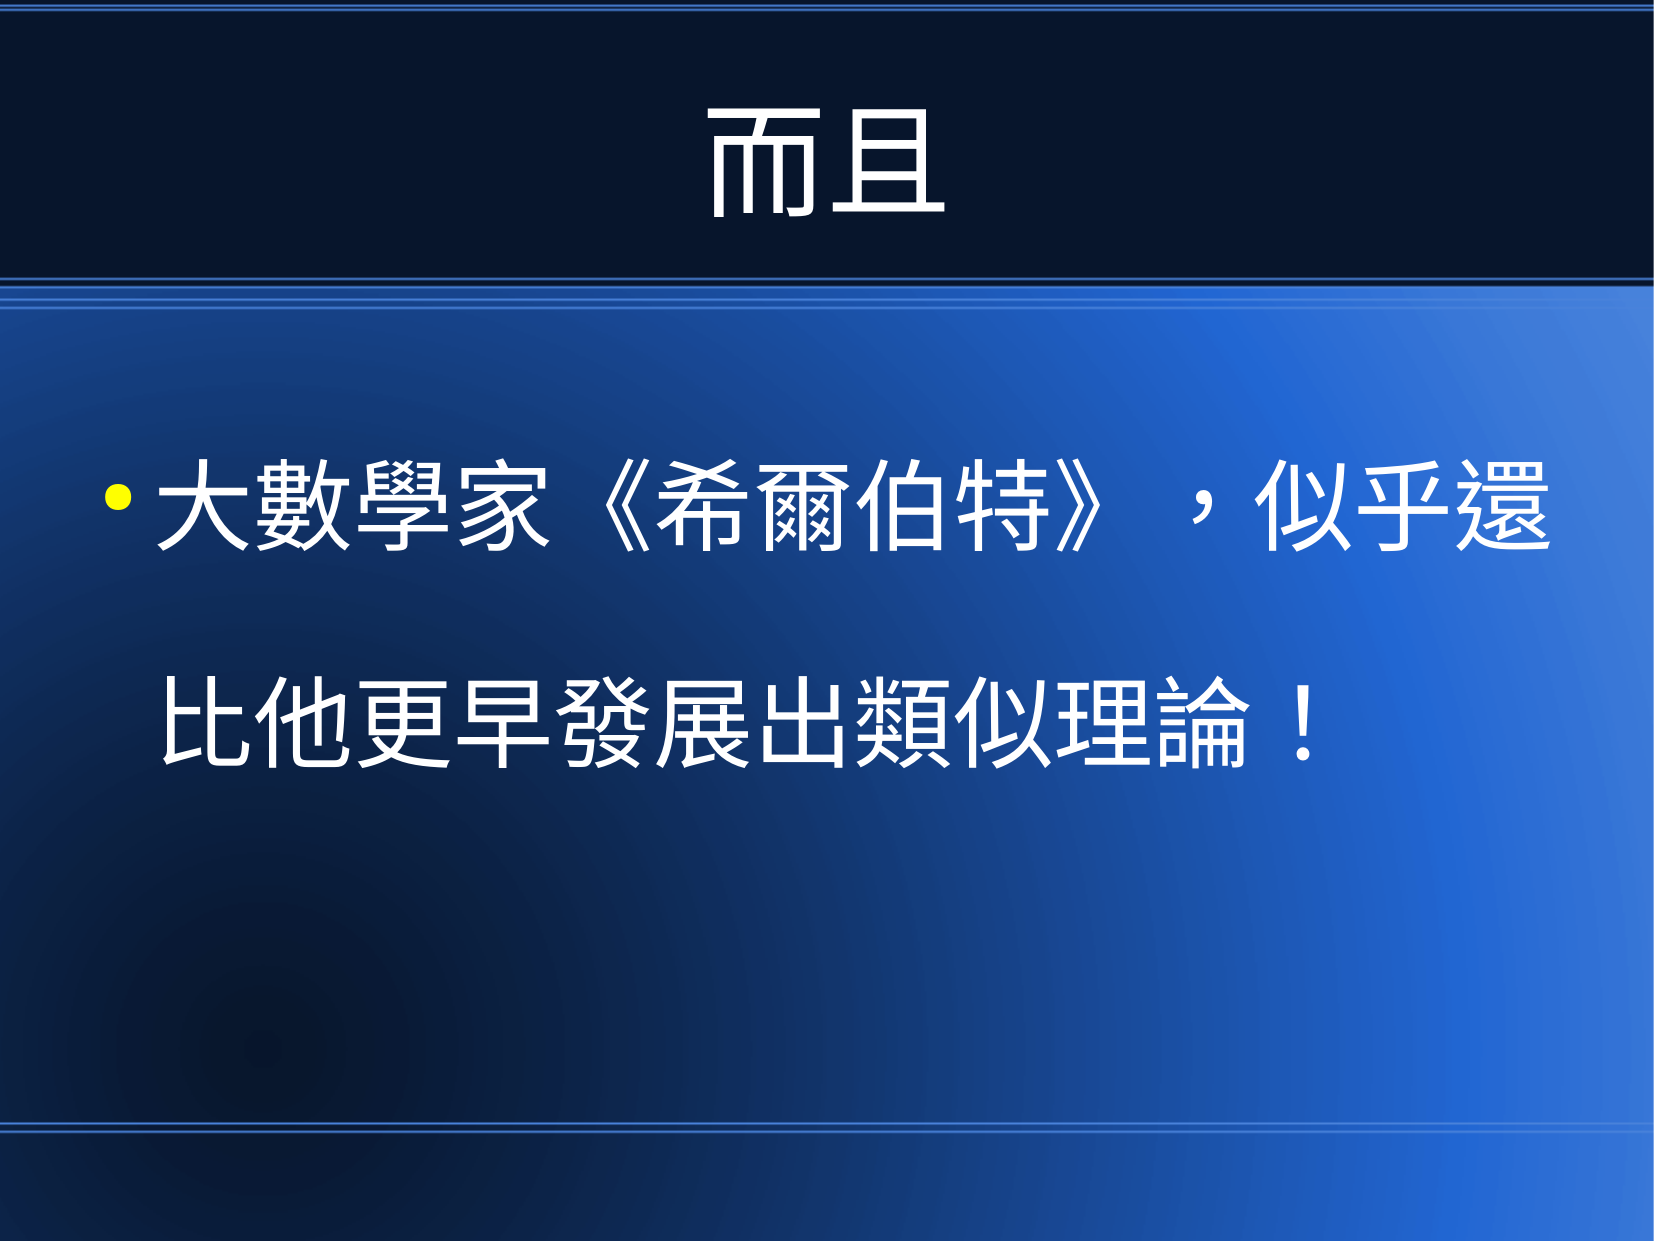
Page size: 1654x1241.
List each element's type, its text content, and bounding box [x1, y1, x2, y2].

picture [0, 0, 1654, 1241]
list 大數學家《希爾伯特》，似乎還比他更早發展出類似理論！ [82, 355, 1571, 1241]
title 而且 [82, 49, 1571, 257]
